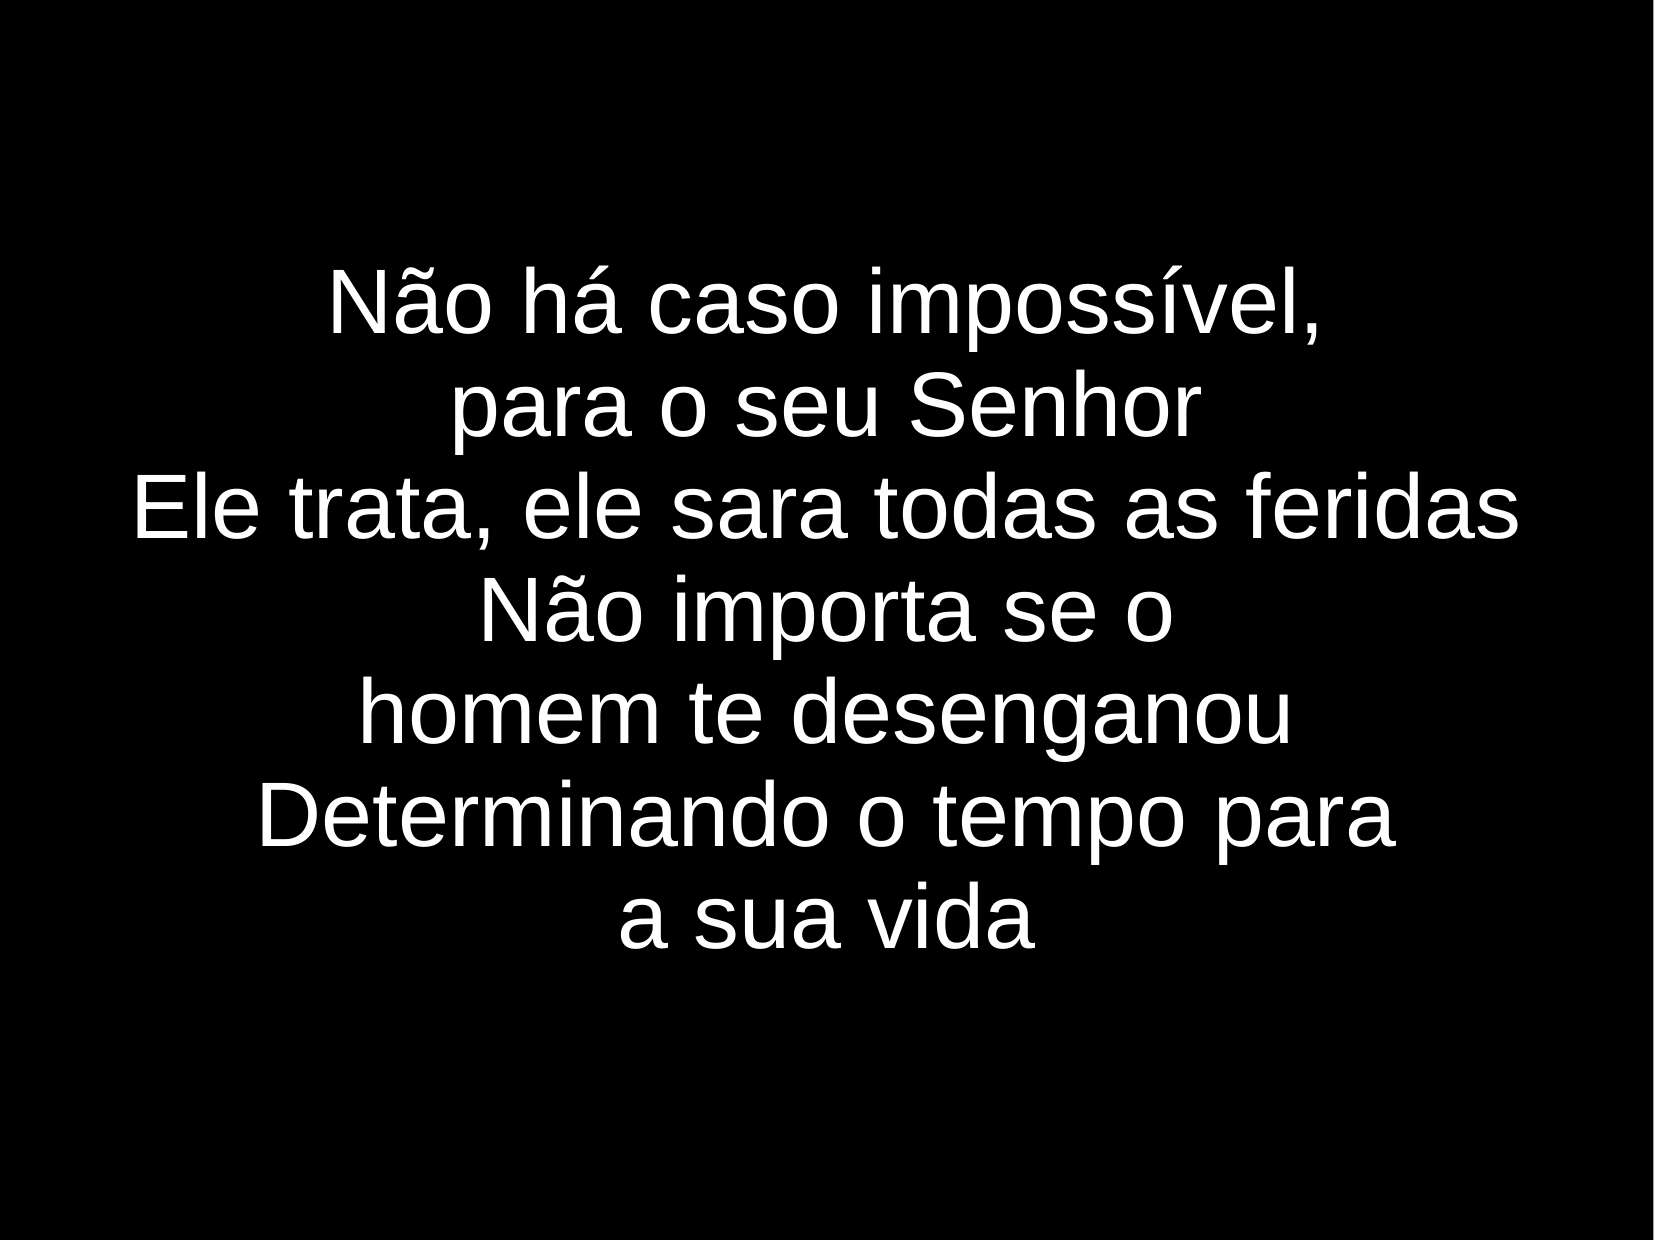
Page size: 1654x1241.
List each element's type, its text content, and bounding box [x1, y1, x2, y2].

subtitle Não há caso impossível, para o seu Senhor Ele trata, ele sara todas as feridas Não importa se o homem te desenganou Determinando o tempo para a sua vida [82, 49, 1571, 1170]
